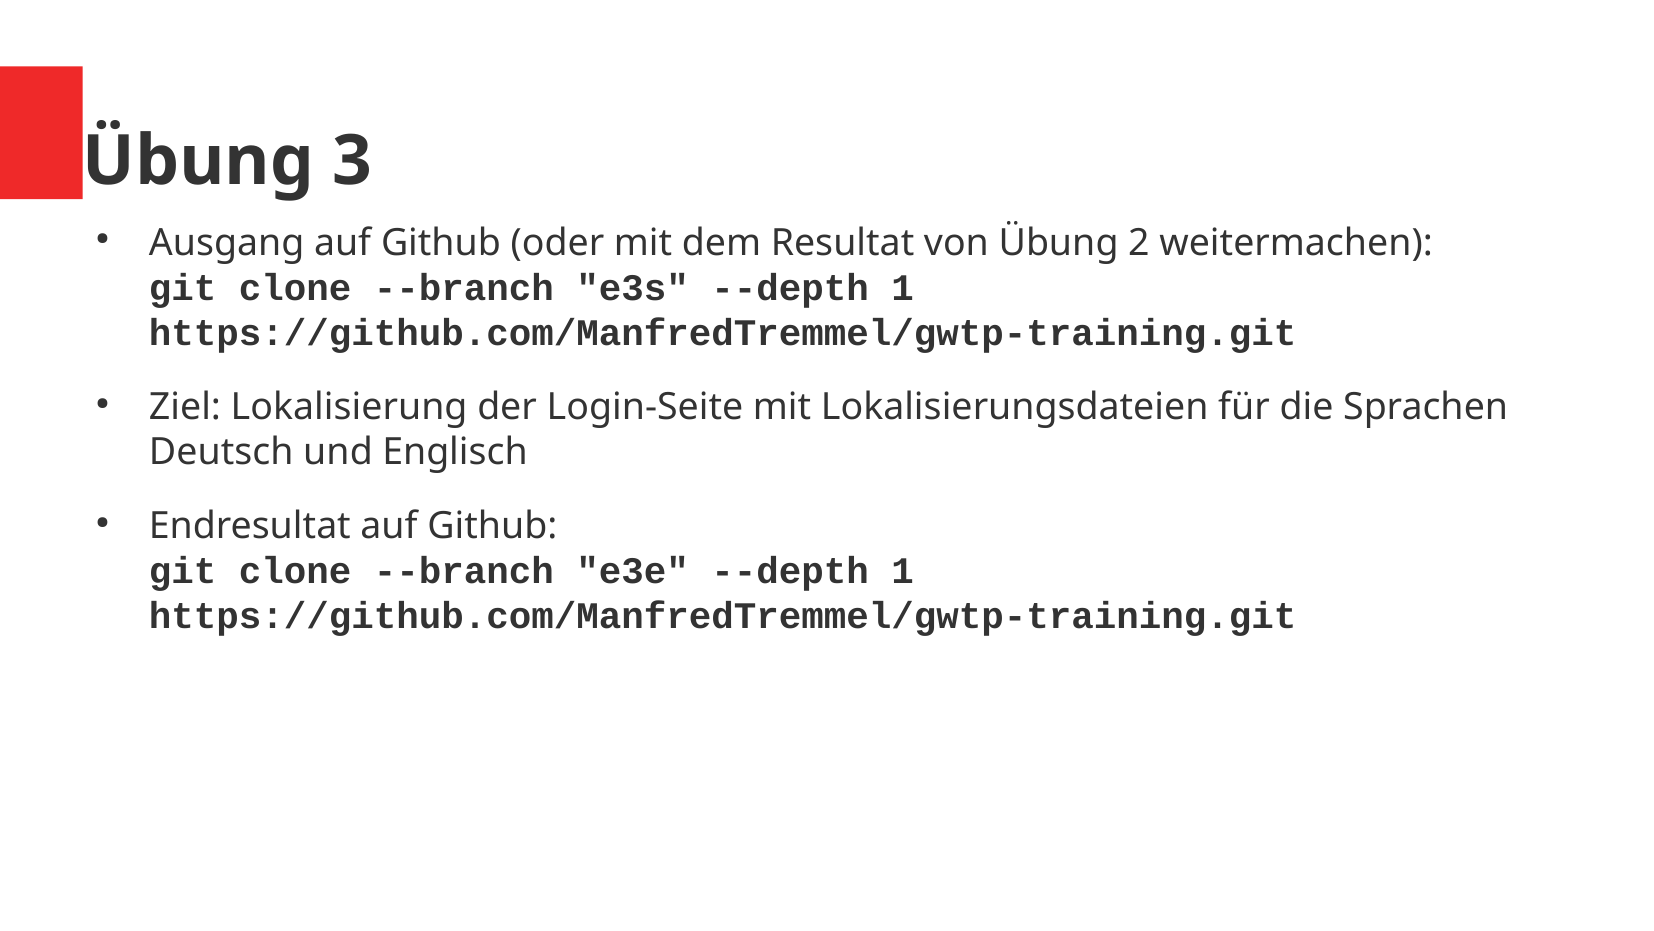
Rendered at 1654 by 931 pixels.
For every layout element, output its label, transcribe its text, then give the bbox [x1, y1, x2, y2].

list Ausgang auf Github (oder mit dem Resultat von Übung 2 weitermachen): git clone --branch "e3s" --depth 1 https://github.com/ManfredTremmel/gwtp-training.git Ziel: Lokalisierung der Login-Seite mit Lokalisierungsdateien für die Sprachen Deutsch und Englisch Endresultat auf Github: git clone --branch "e3e" --depth 1 https://github.com/ManfredTremmel/gwtp-training.git [78, 217, 1567, 875]
title Übung 3 [82, 33, 1571, 196]
